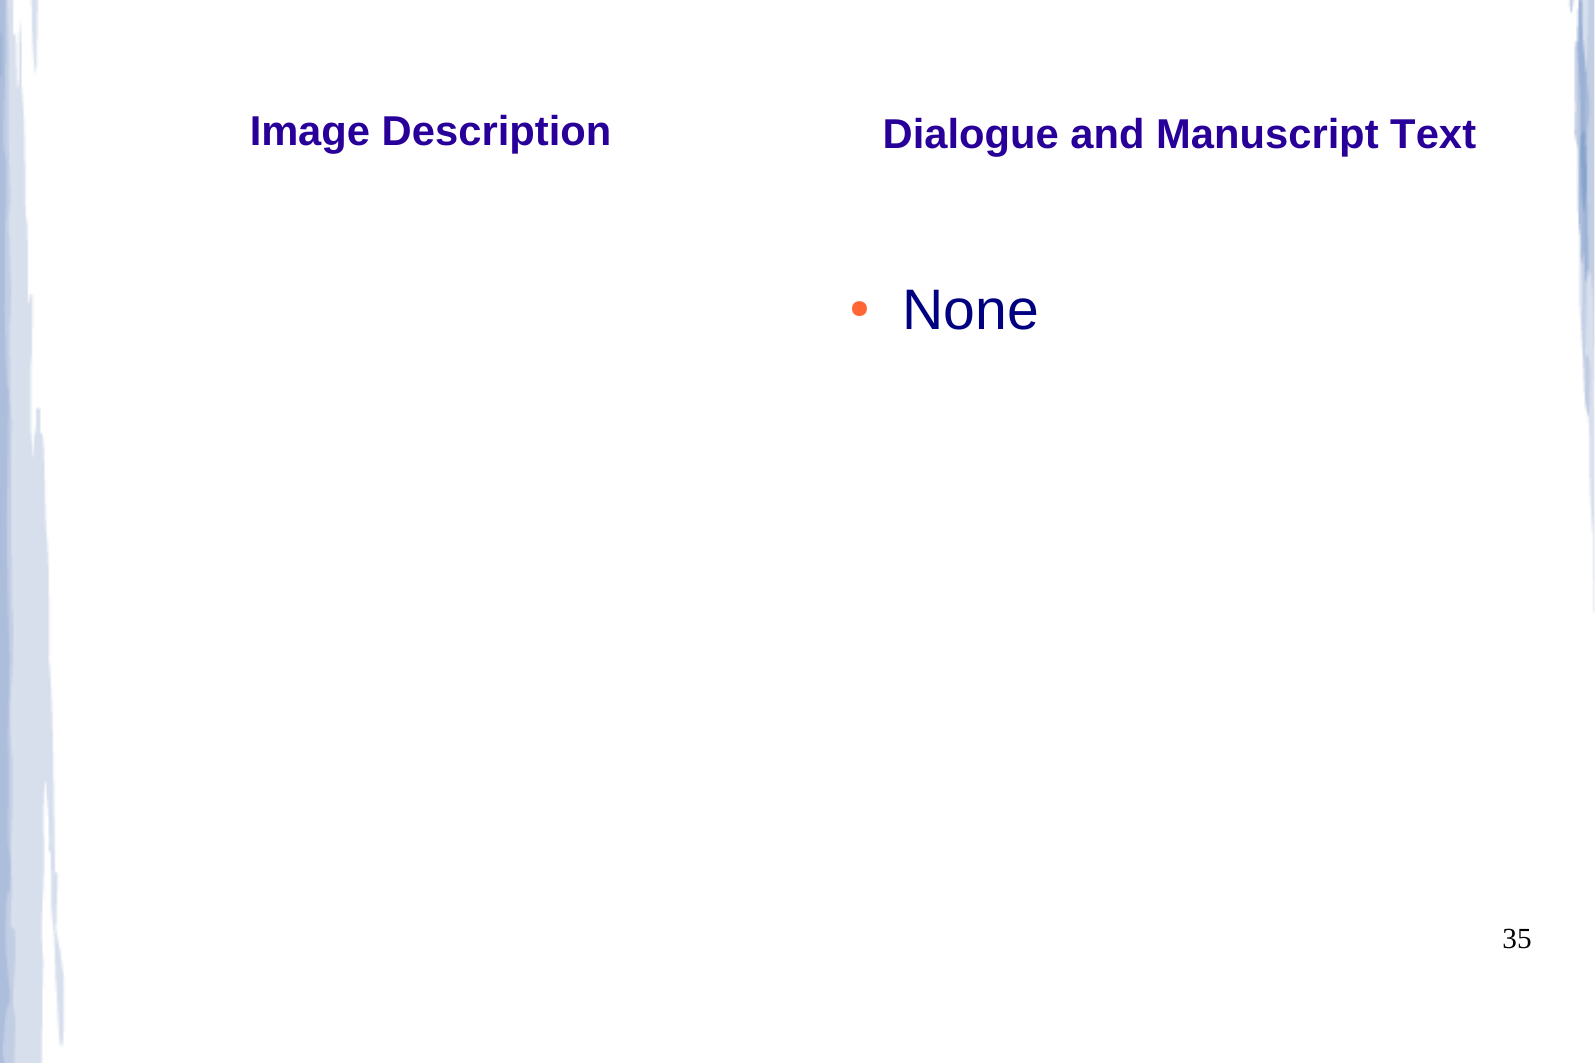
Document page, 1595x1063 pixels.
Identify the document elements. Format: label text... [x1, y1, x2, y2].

picture [0, 0, 1595, 1063]
title Image Description [79, 42, 796, 220]
list None [831, 278, 1516, 931]
title Dialogue and Manuscript Text [825, 45, 1541, 223]
